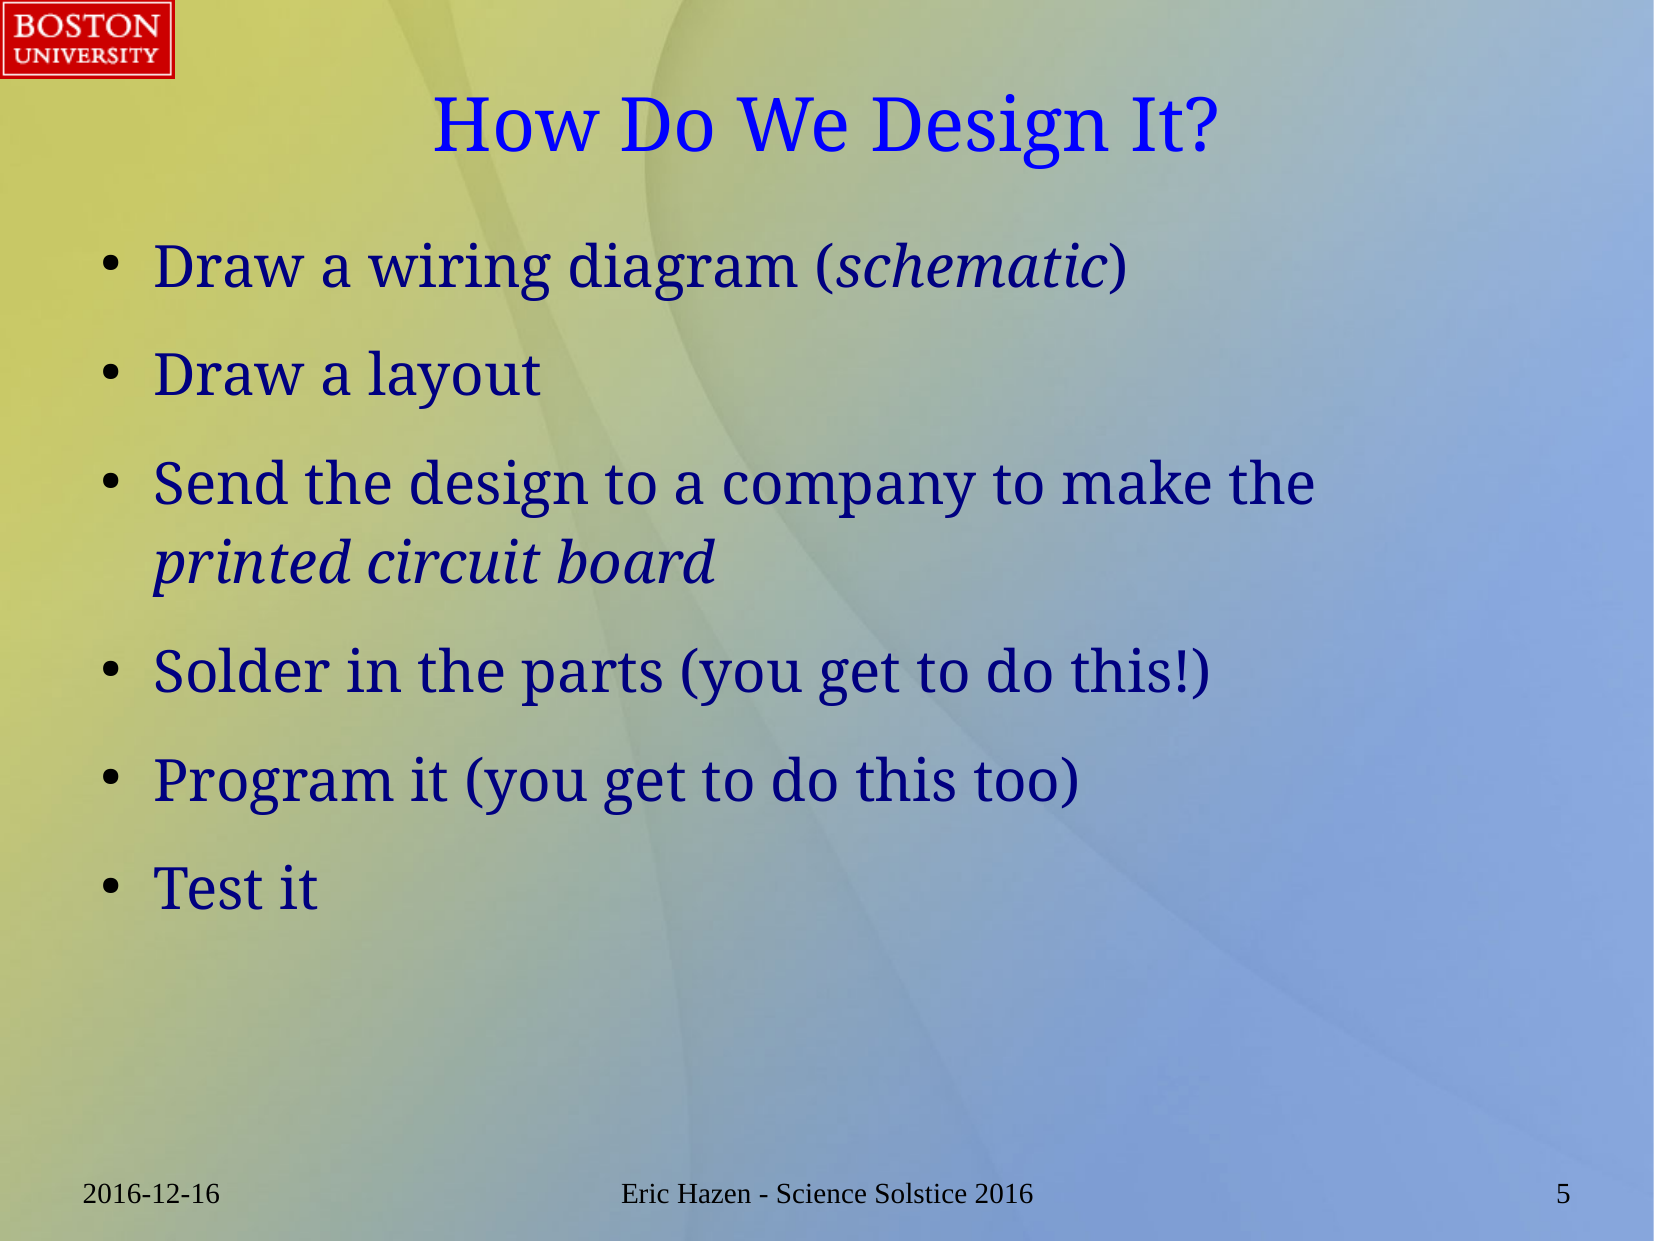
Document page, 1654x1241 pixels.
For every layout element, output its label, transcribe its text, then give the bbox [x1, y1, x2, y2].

picture [0, 0, 1654, 1241]
list Draw a wiring diagram (schematic) Draw a layout Send the design to a company to make the printed circuit board Solder in the parts (you get to do this!) Program it (you get to do this too) Test it [82, 225, 1571, 945]
title How Do We Design It? [82, 49, 1571, 196]
